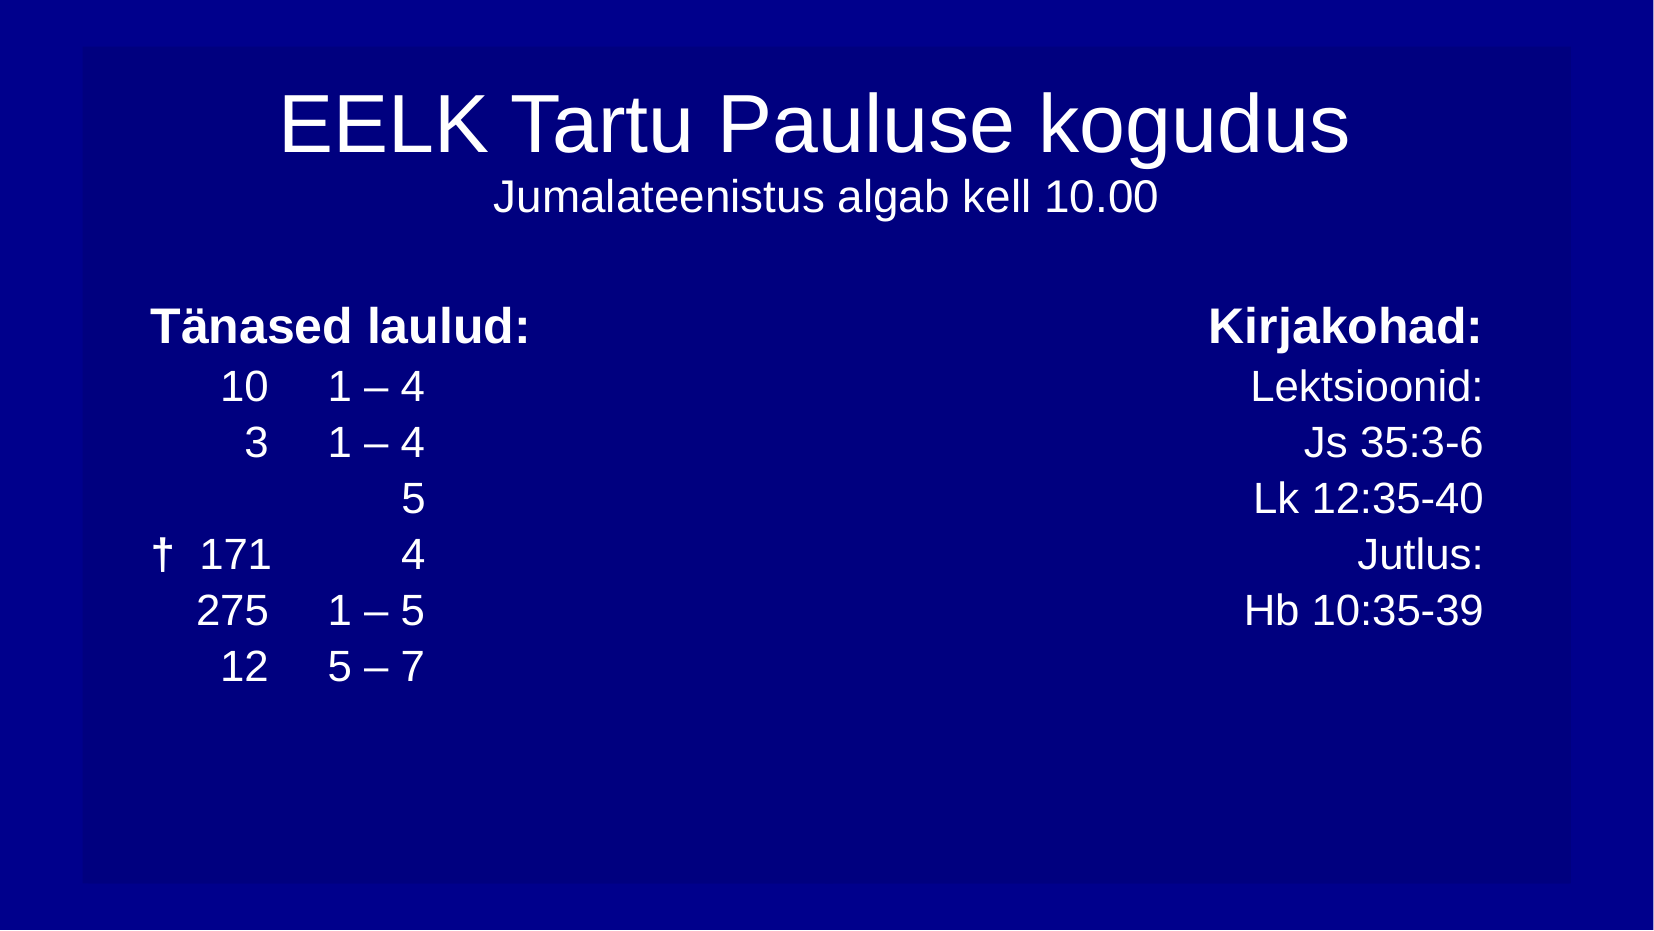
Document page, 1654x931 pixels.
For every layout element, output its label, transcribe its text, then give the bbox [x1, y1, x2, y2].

text_box [82, 46, 1571, 884]
text_box Tänased laulud: 10 1 – 4 3 1 – 4 5 † 171 4 275 1 – 5 12 5 – 7 [88, 282, 825, 884]
title EELK Tartu Pauluse kogudus Jumalateenistus algab kell 10.00 [157, 78, 1497, 222]
text_box Kirjakohad: Lektsioonid: Js 35:3-6 Lk 12:35-40 Jutlus: Hb 10:35-39 [825, 282, 1570, 884]
